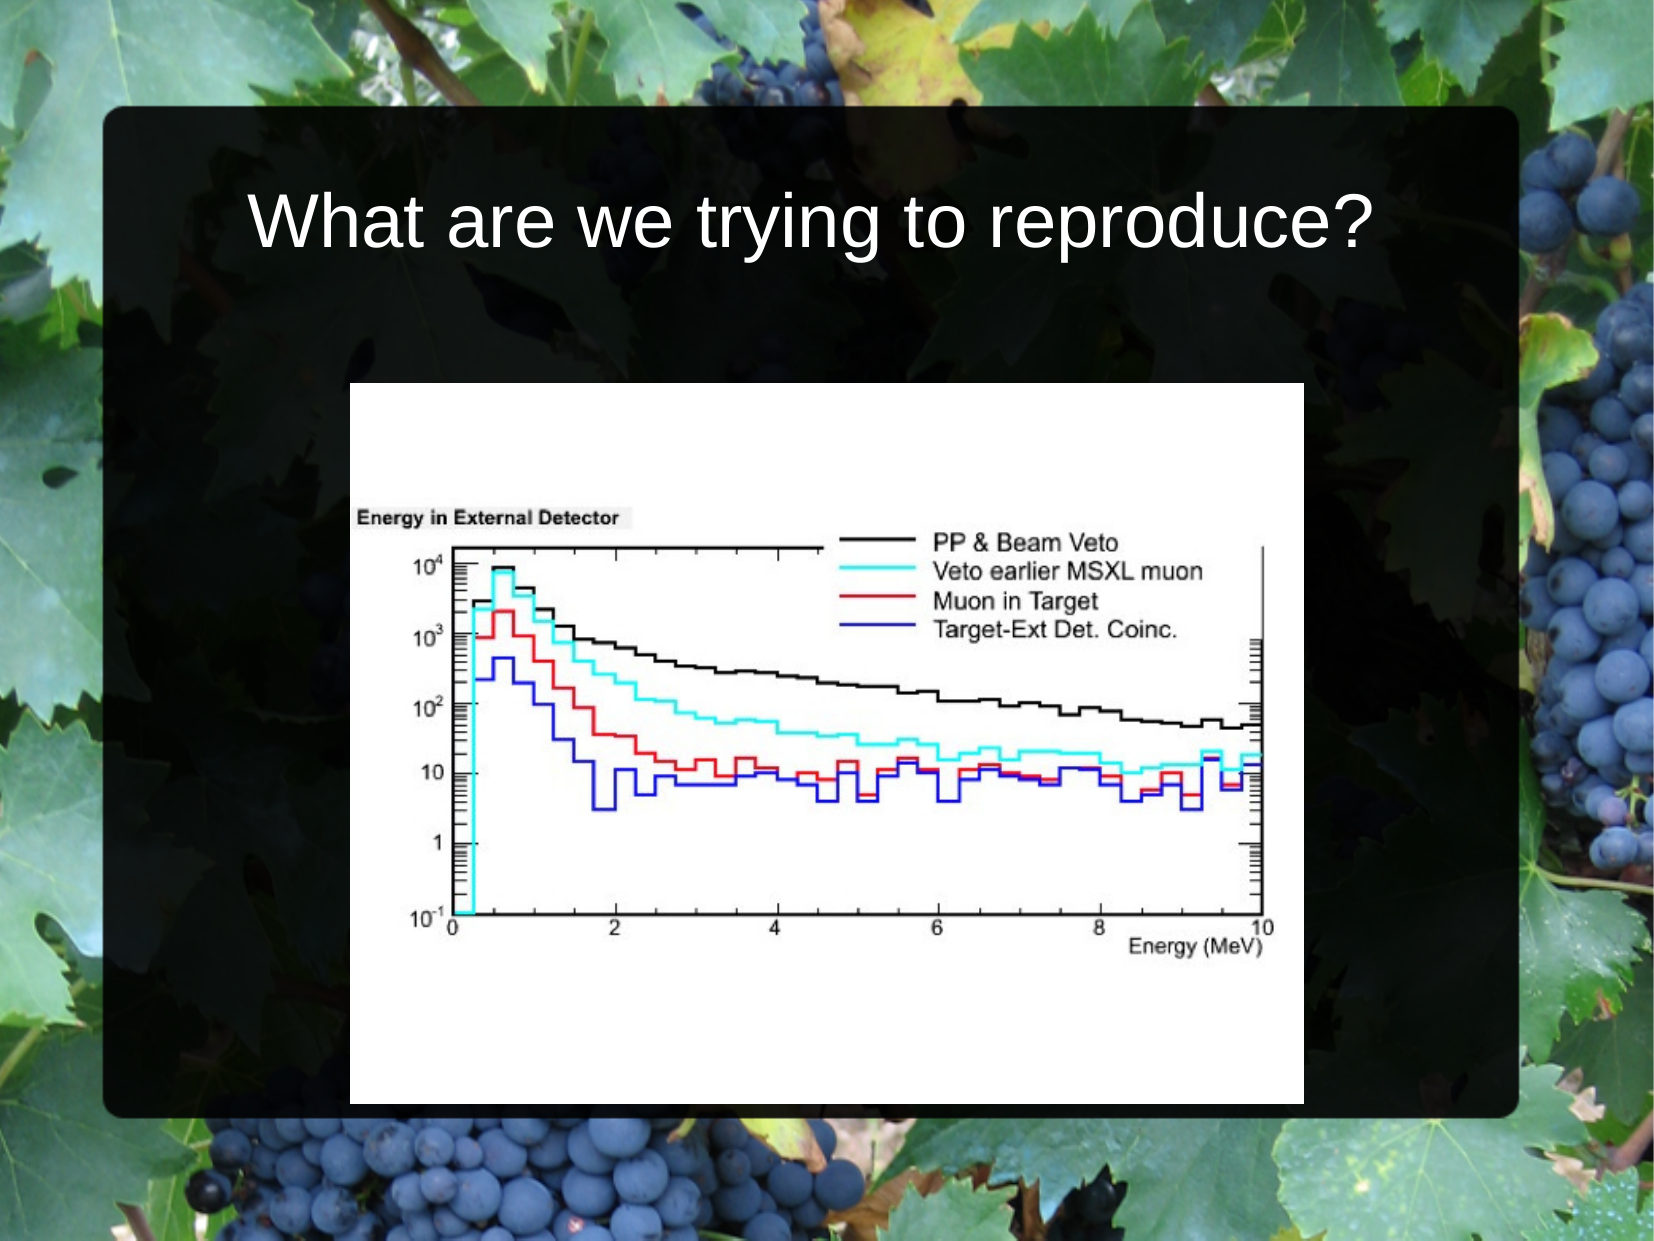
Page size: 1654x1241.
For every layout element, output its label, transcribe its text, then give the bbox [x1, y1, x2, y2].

title What are we trying to reproduce? [118, 117, 1506, 325]
picture [0, 0, 1654, 1241]
